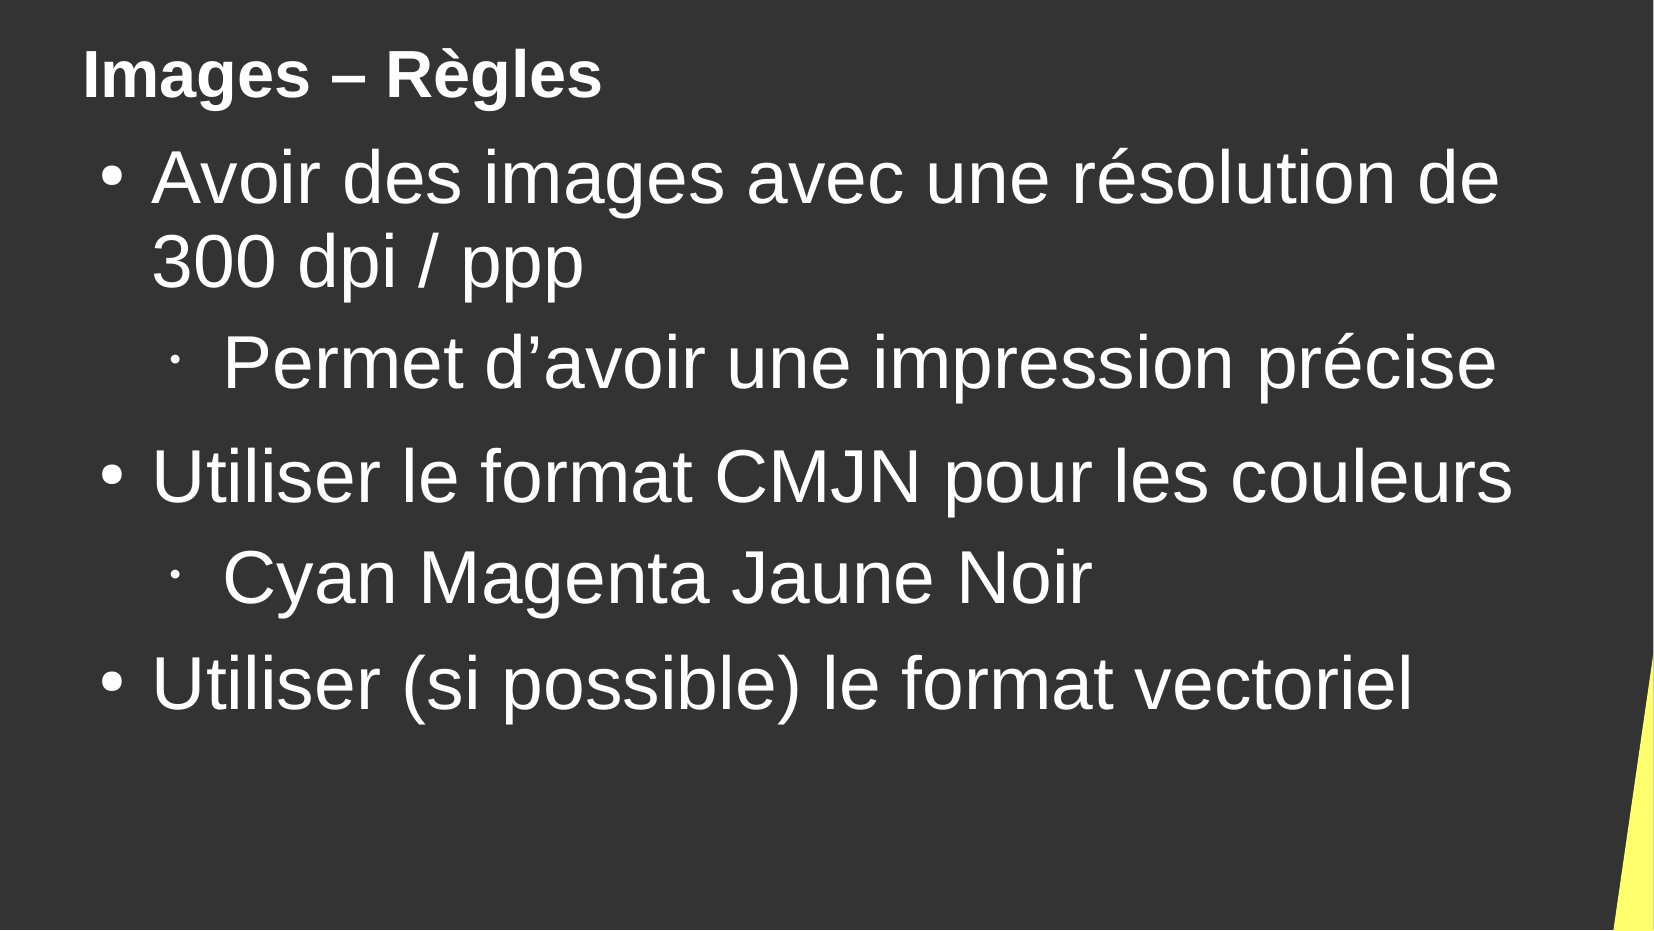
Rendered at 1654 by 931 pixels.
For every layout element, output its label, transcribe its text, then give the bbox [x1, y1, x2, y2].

title Images – Règles [82, 37, 1571, 122]
list Avoir des images avec une résolution de 300 dpi / ppp Permet d’avoir une impression précise Utiliser le format CMJN pour les couleurs Cyan Magenta Jaune Noir Utiliser (si possible) le format vectoriel [80, 135, 1620, 777]
text_box [1613, 649, 1654, 931]
